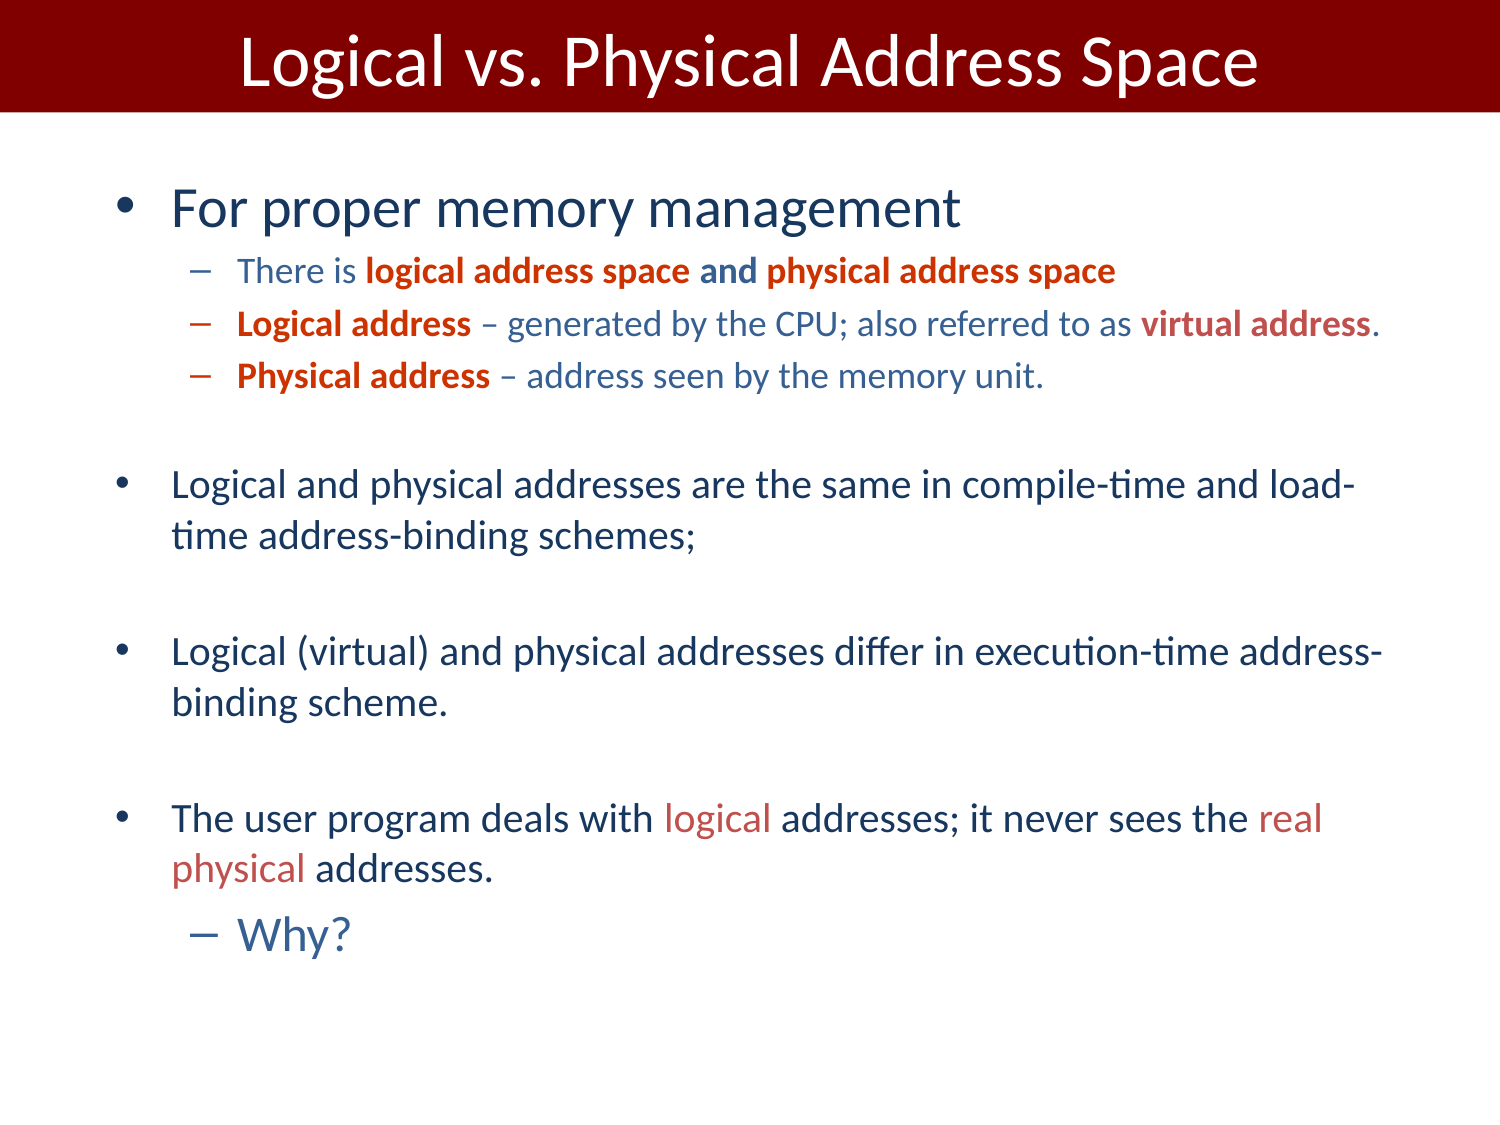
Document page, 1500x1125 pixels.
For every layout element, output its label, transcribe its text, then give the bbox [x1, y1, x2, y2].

list For proper memory management There is logical address space and physical address space Logical address – generated by the CPU; also referred to as virtual address. Physical address – address seen by the memory unit. Logical and physical addresses are the same in compile-time and load-time address-binding schemes; Logical (virtual) and physical addresses differ in execution-time address-binding scheme. The user program deals with logical addresses; it never sees the real physical addresses. Why? [100, 161, 1447, 970]
title Logical vs. Physical Address Space [0, 0, 1500, 113]
